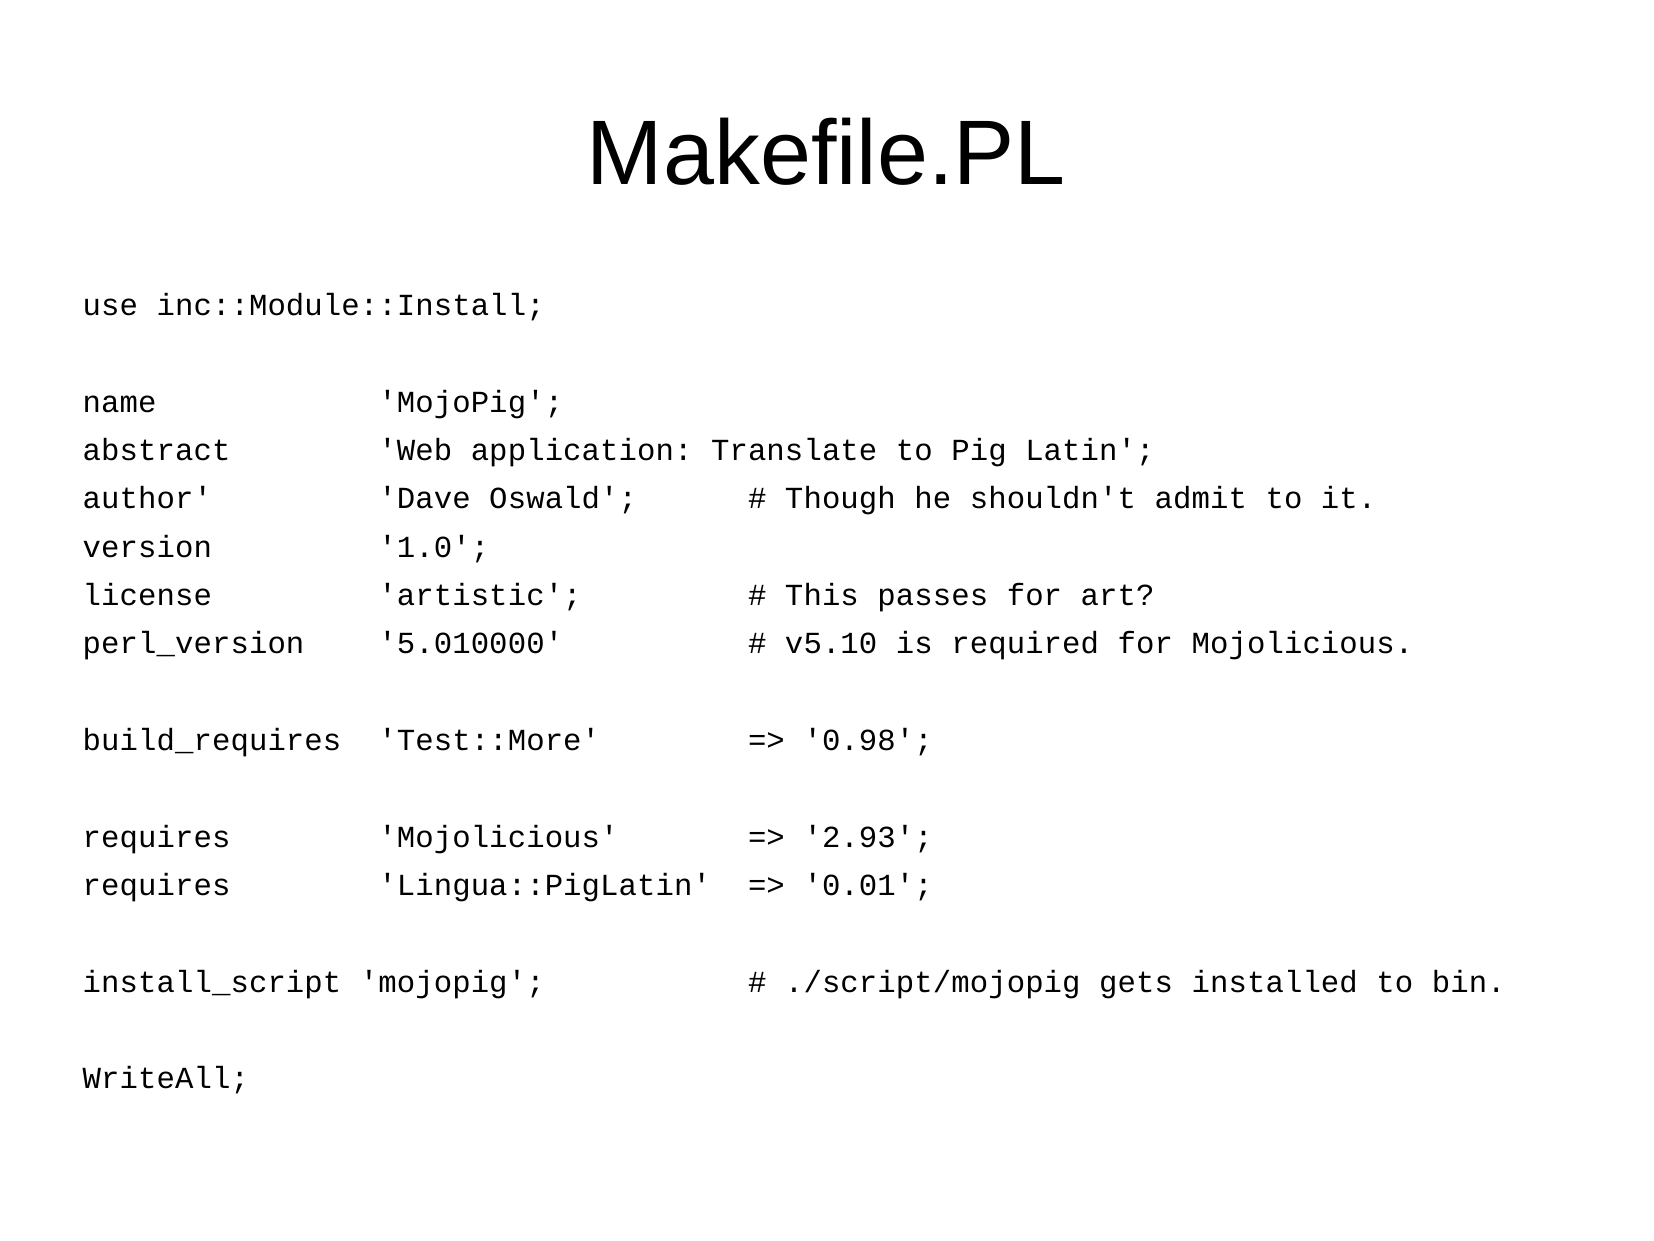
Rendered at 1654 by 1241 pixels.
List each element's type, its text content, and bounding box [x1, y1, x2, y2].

list use inc::Module::Install; name 'MojoPig'; abstract 'Web application: Translate to Pig Latin'; author' 'Dave Oswald'; # Though he shouldn't admit to it. version '1.0'; license 'artistic'; # This passes for art? perl_version '5.010000' # v5.10 is required for Mojolicious. build_requires 'Test::More' => '0.98'; requires 'Mojolicious' => '2.93'; requires 'Lingua::PigLatin' => '0.01'; install_script 'mojopig'; # ./script/mojopig gets installed to bin. WriteAll; [82, 290, 1571, 1109]
title Makefile.PL [82, 49, 1571, 257]
